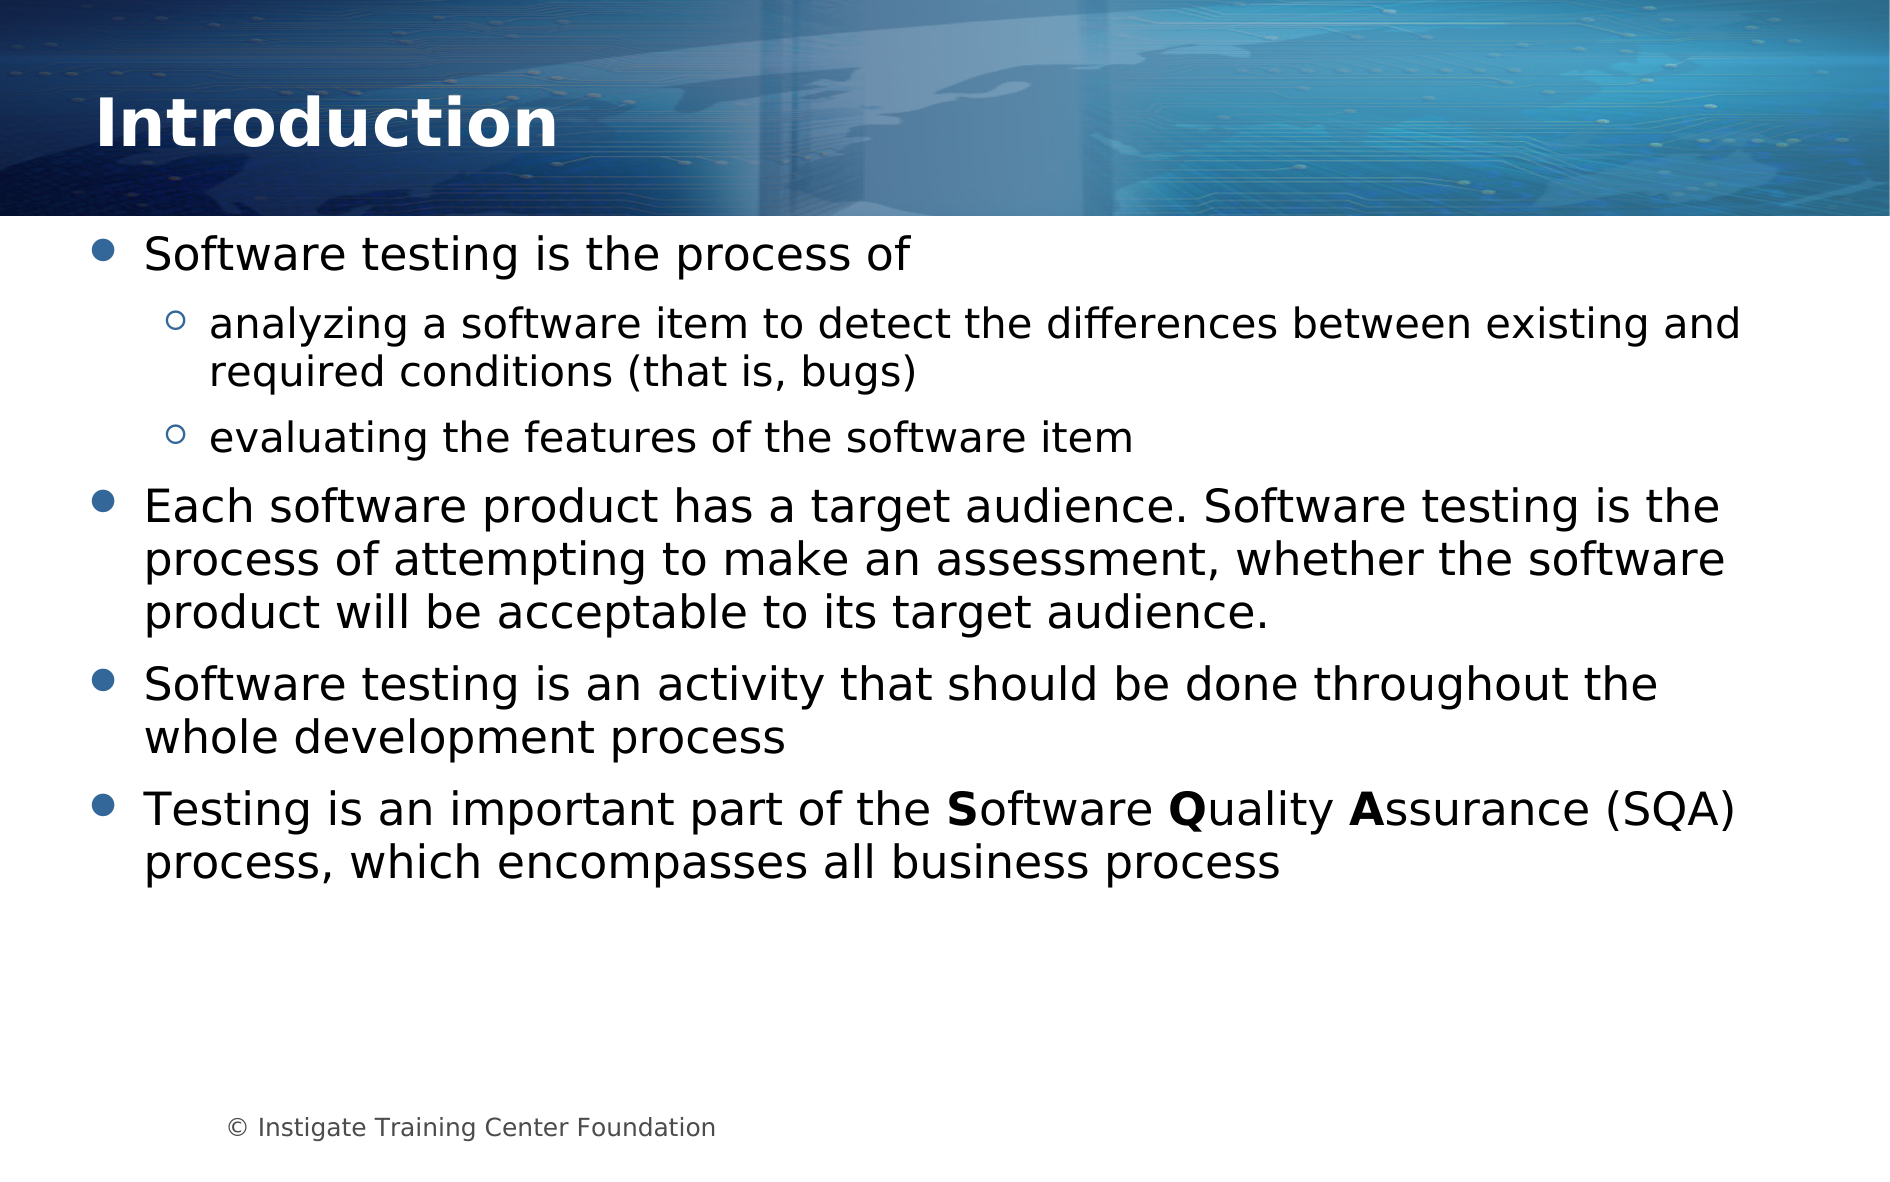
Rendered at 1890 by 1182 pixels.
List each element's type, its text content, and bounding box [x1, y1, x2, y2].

list Software testing is the process of analyzing a software item to detect the differences between existing and required conditions (that is, bugs) evaluating the features of the software item Each software product has a target audience. Software testing is the process of attempting to make an assessment, whether the software product will be acceptable to its target audience. Software testing is an activity that should be done throughout the whole development process Testing is an important part of the Software Quality Assurance (SQA) process, which encompasses all business process [88, 228, 1788, 914]
title Introduction [94, 47, 1793, 217]
picture [0, 0, 1890, 216]
